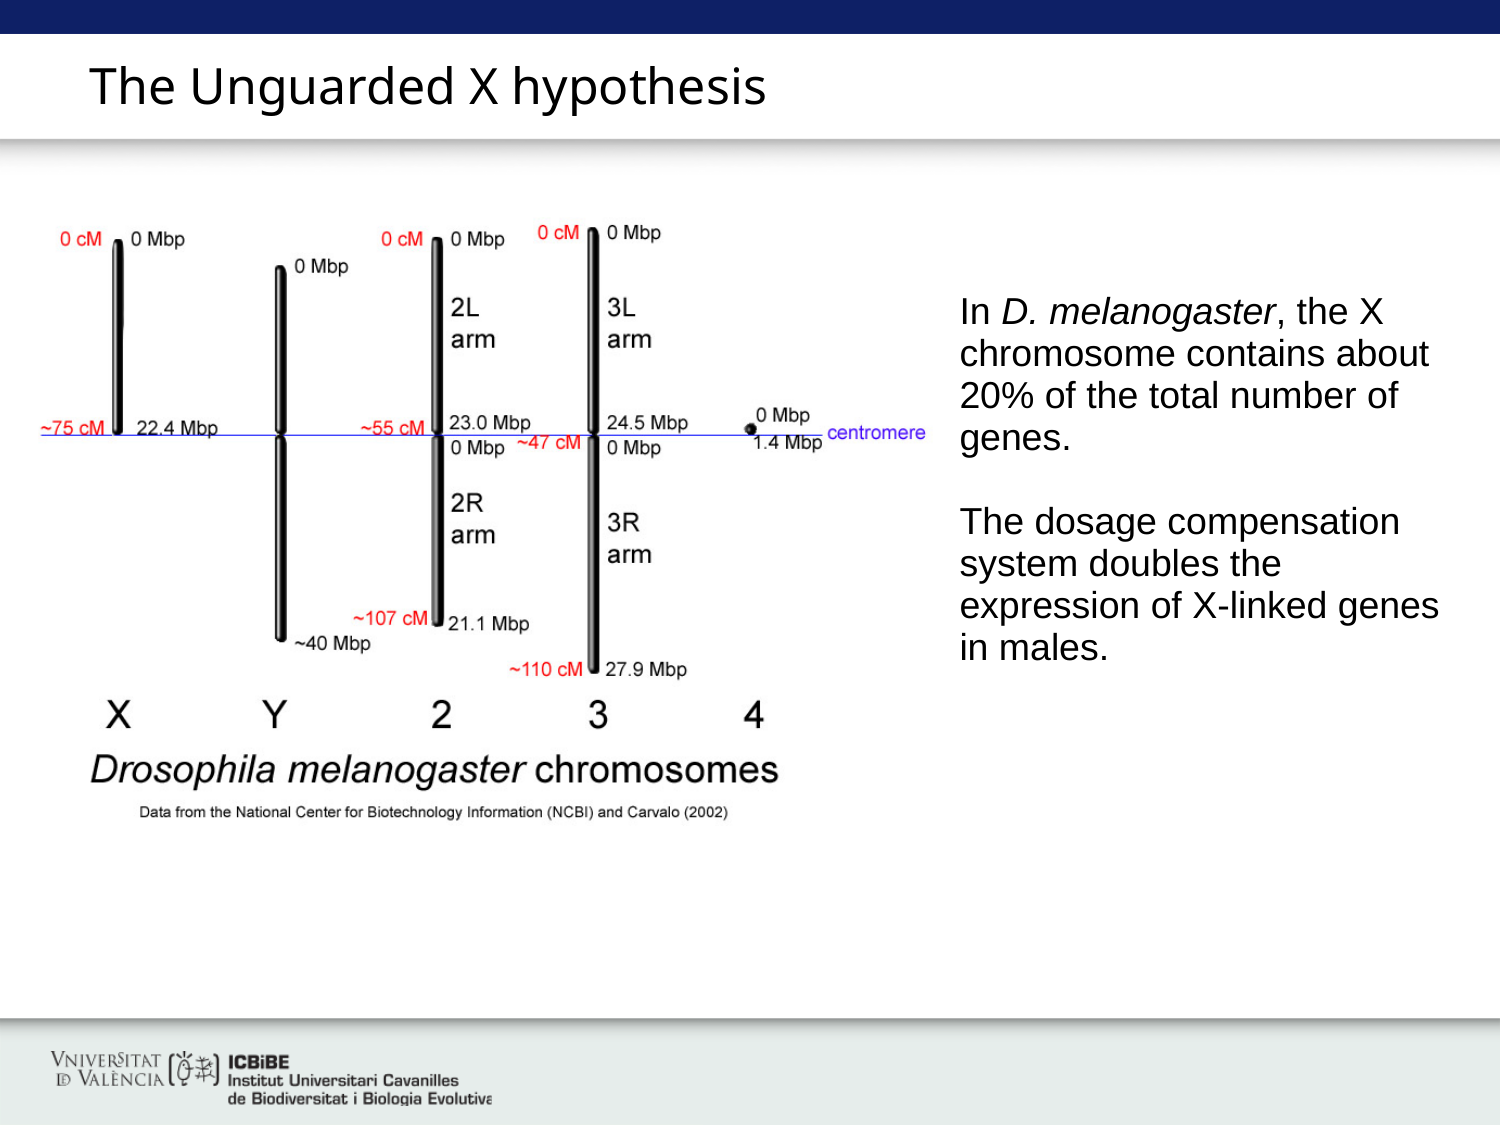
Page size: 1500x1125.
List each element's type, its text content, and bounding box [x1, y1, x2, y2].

text_box In D. melanogaster, the X chromosome contains about 20% of the total number of genes. The dosage compensation system doubles the expression of X-linked genes in males. [944, 283, 1465, 677]
picture [0, 0, 1500, 839]
picture [0, 1018, 1500, 1125]
list The Unguarded X hypothesis [75, 47, 922, 110]
